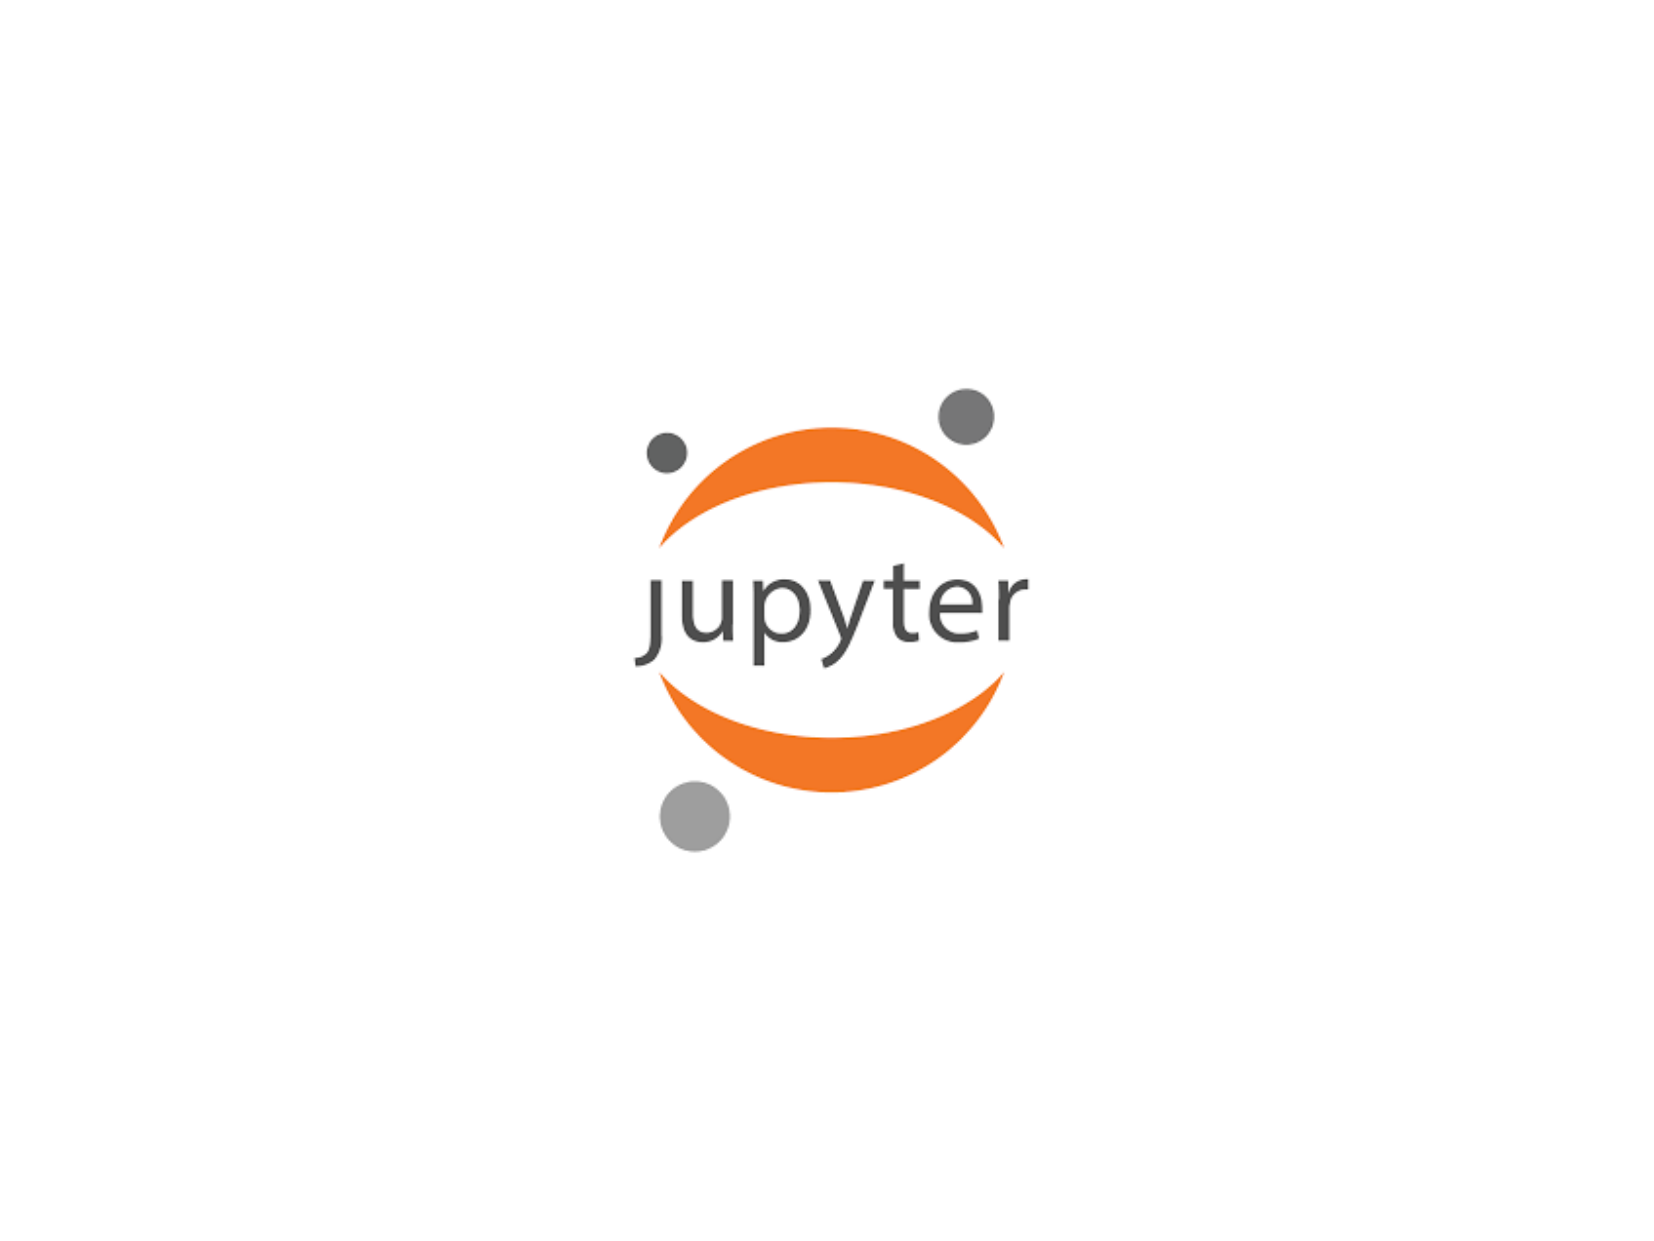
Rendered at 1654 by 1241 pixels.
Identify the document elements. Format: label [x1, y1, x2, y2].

picture [630, 383, 1036, 856]
